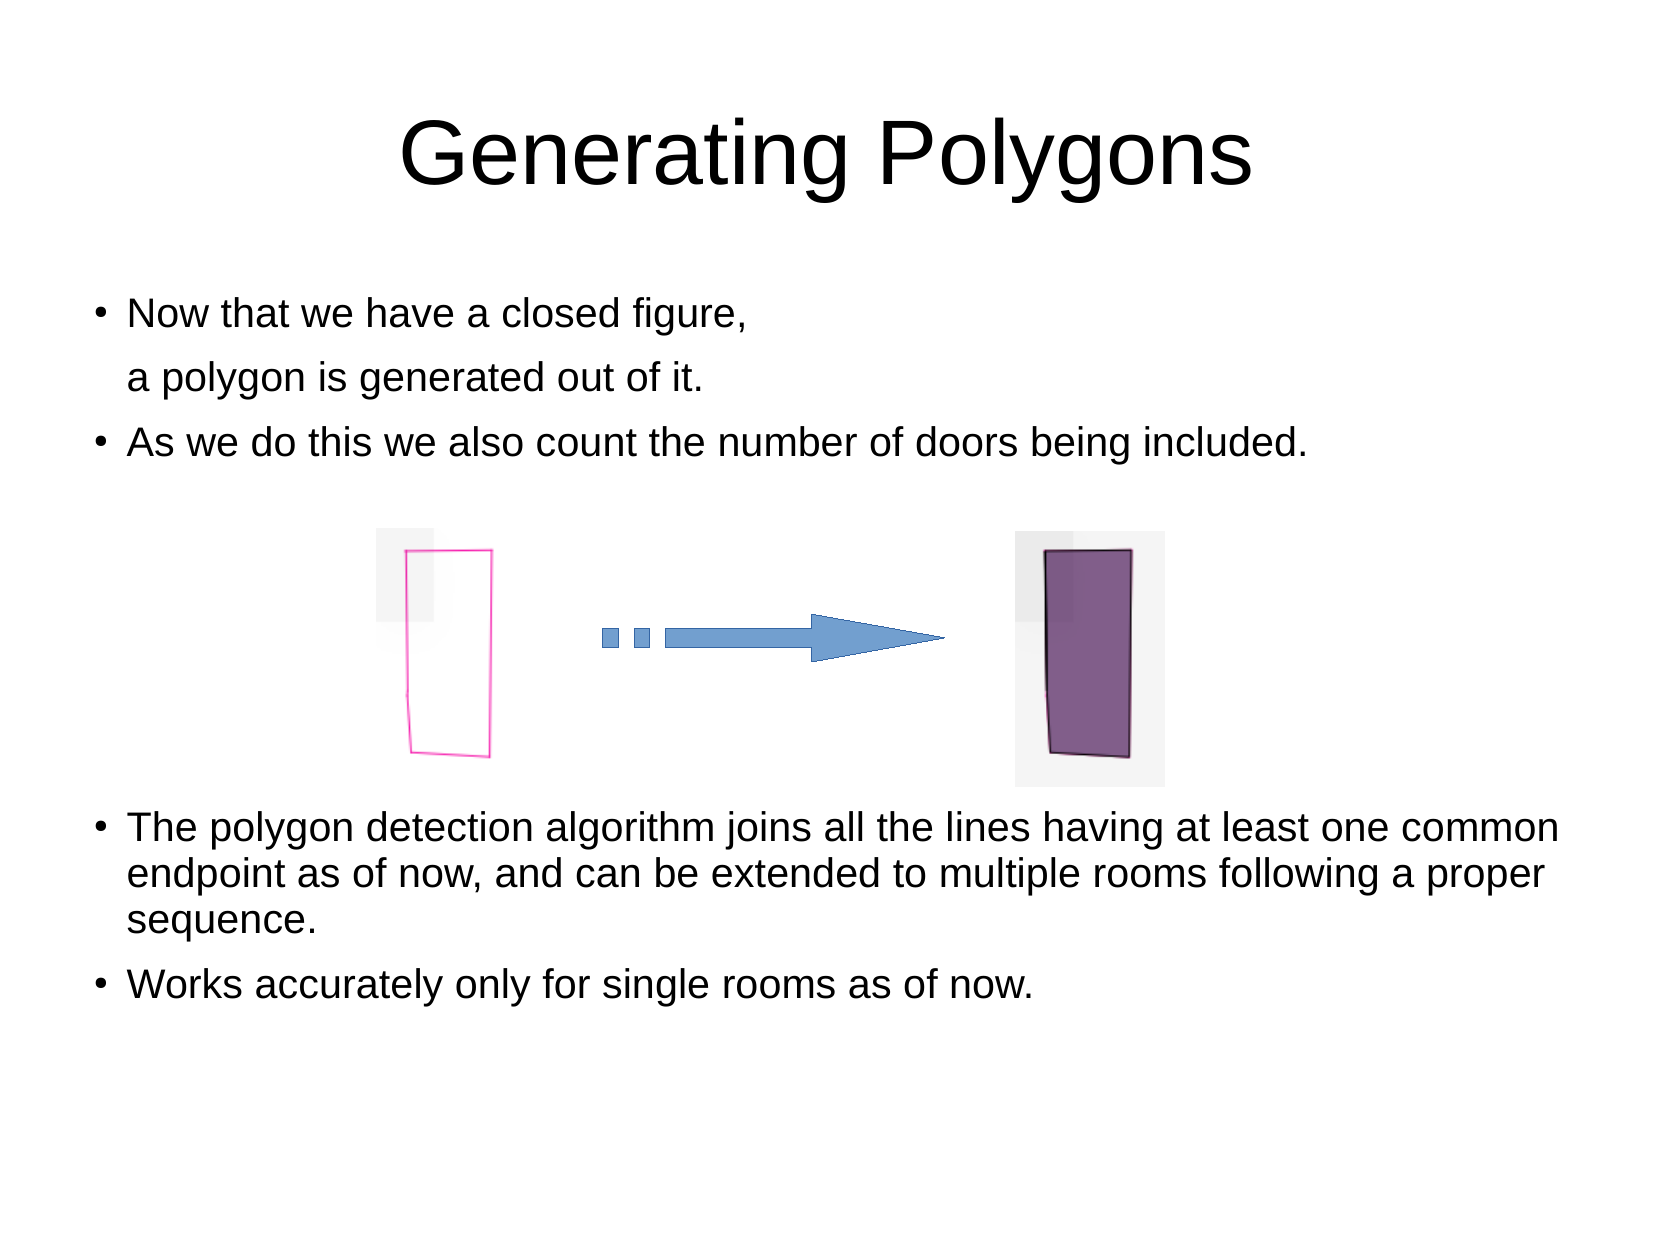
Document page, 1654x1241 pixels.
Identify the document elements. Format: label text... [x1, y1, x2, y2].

list Now that we have a closed figure, a polygon is generated out of it. As we do this we also count the number of doors being included. The polygon detection algorithm joins all the lines having at least one common endpoint as of now, and can be extended to multiple rooms following a proper sequence. Works accurately only for single rooms as of now. [82, 290, 1571, 1010]
text_box [634, 628, 650, 648]
text_box [665, 614, 945, 662]
picture [376, 528, 544, 804]
picture [1015, 531, 1165, 787]
text_box [602, 628, 619, 648]
title Generating Polygons [82, 49, 1571, 257]
